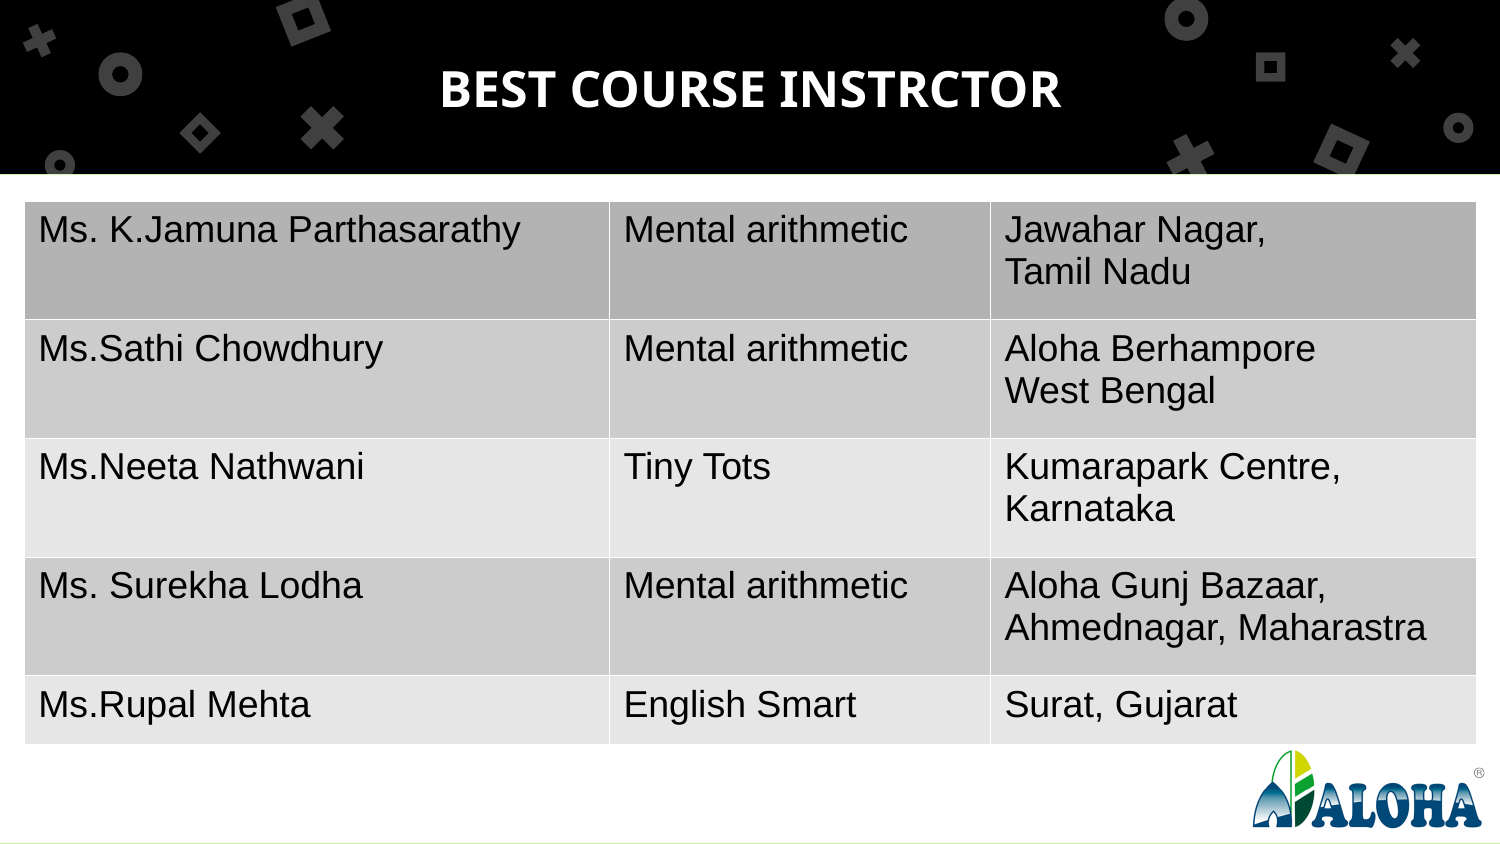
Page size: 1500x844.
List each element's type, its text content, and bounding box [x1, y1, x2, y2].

table_cell Ms.Rupal Mehta [25, 676, 609, 744]
table_header Mental arithmetic [610, 202, 990, 319]
table_cell Ms. Surekha Lodha [25, 558, 609, 675]
table_cell Ms.Neeta Nathwani [25, 439, 609, 557]
table_cell Mental arithmetic [610, 320, 990, 438]
table_cell Mental arithmetic [610, 558, 990, 675]
table_header Jawahar Nagar, Tamil Nadu [991, 202, 1476, 319]
table_header Ms. K.Jamuna Parthasarathy [25, 202, 609, 319]
text_box BEST COURSE INSTRCTOR [75, 0, 1425, 175]
table_cell Kumarapark Centre, Karnataka [991, 439, 1476, 557]
table_cell Tiny Tots [610, 439, 990, 557]
table_cell Surat, Gujarat [991, 676, 1476, 744]
table_cell Aloha Gunj Bazaar, Ahmednagar, Maharastra [991, 558, 1476, 675]
table_cell Aloha Berhampore West Bengal [991, 320, 1476, 438]
table_cell Ms.Sathi Chowdhury [25, 320, 609, 438]
picture [1245, 744, 1489, 836]
table_cell English Smart [610, 676, 990, 744]
